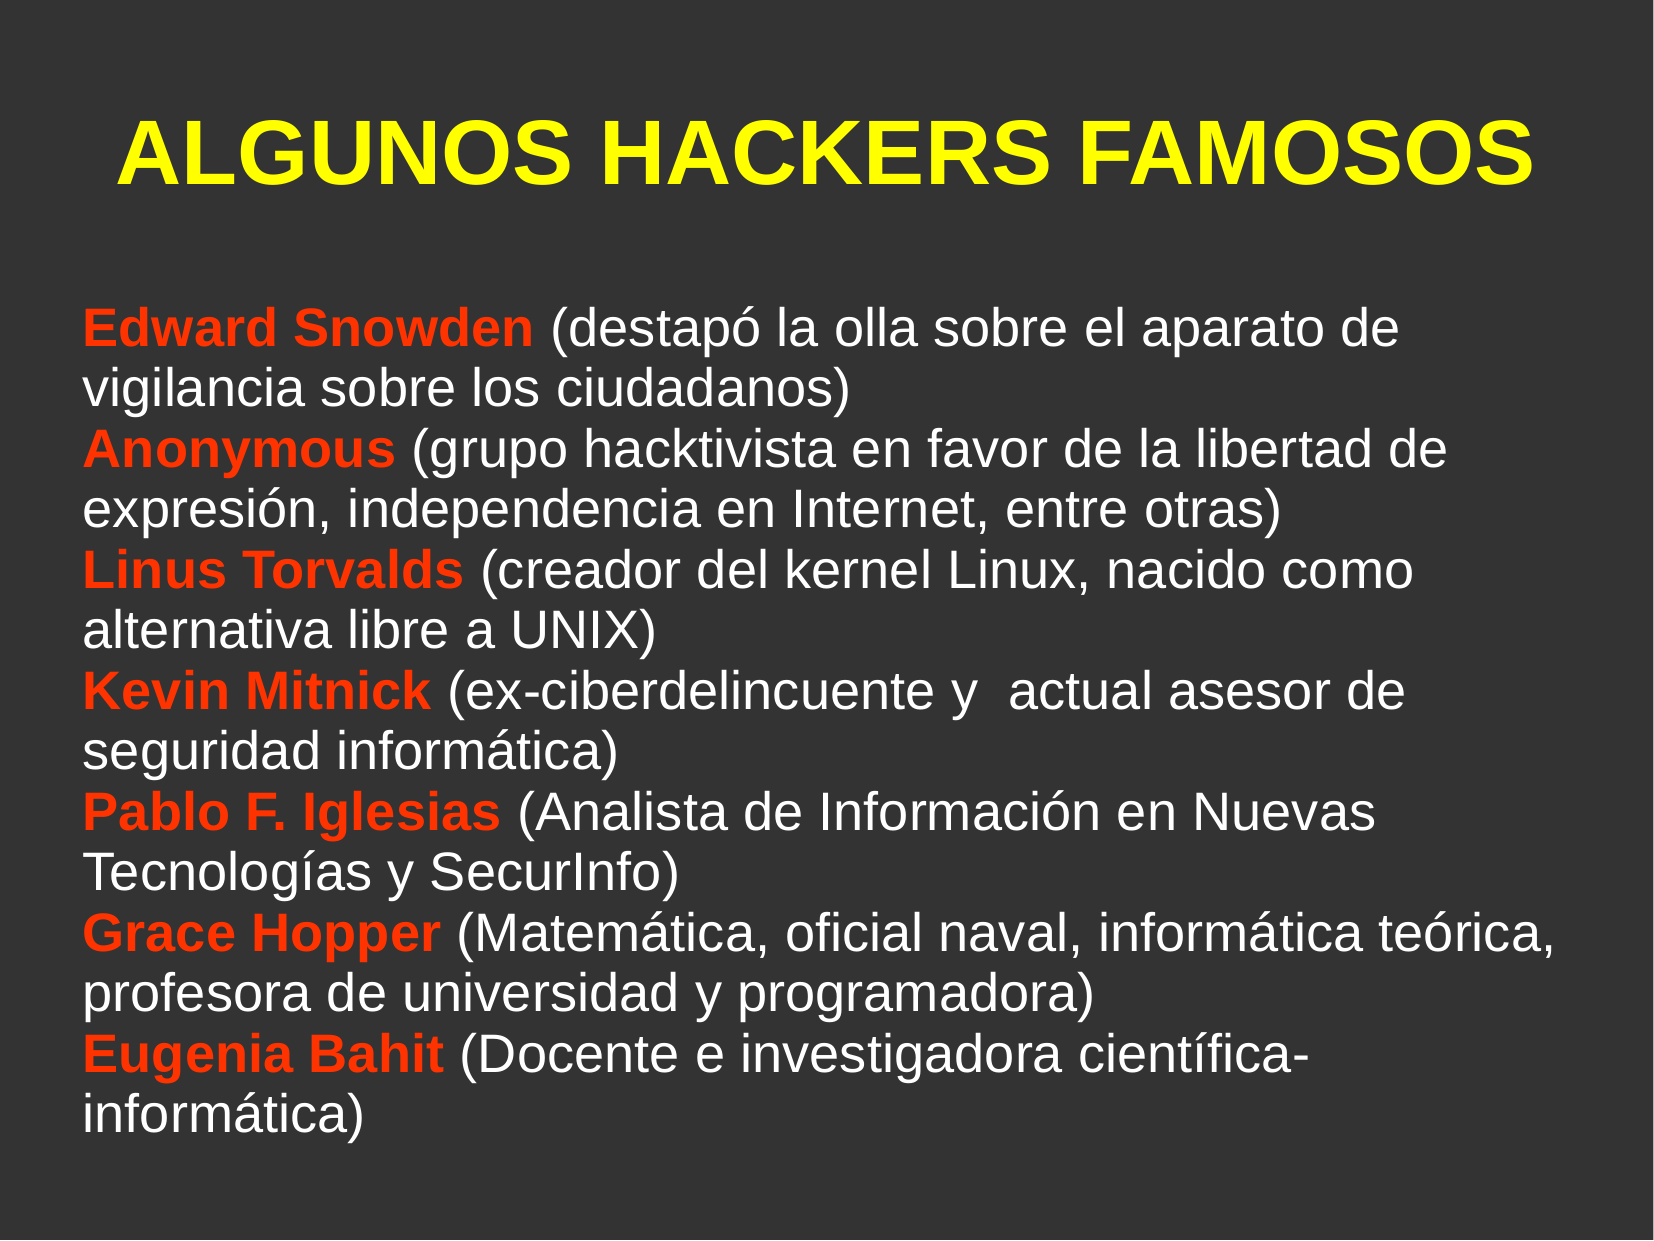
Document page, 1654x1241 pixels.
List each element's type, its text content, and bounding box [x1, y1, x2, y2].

title ALGUNOS HACKERS FAMOSOS [82, 49, 1571, 257]
text_box Edward Snowden (destapó la olla sobre el aparato de vigilancia sobre los ciudadanos) Anonymous (grupo hacktivista en favor de la libertad de expresión, independencia en Internet, entre otras) Linus Torvalds (creador del kernel Linux, nacido como alternativa libre a UNIX) Kevin Mitnick (ex-ciberdelincuente y actual asesor de seguridad informática) Pablo F. Iglesias (Analista de Información en Nuevas Tecnologías y SecurInfo) Grace Hopper (Matemática, oficial naval, informática teórica, profesora de universidad y programadora) Eugenia Bahit (Docente e investigadora científica-informática) [82, 296, 1571, 1145]
